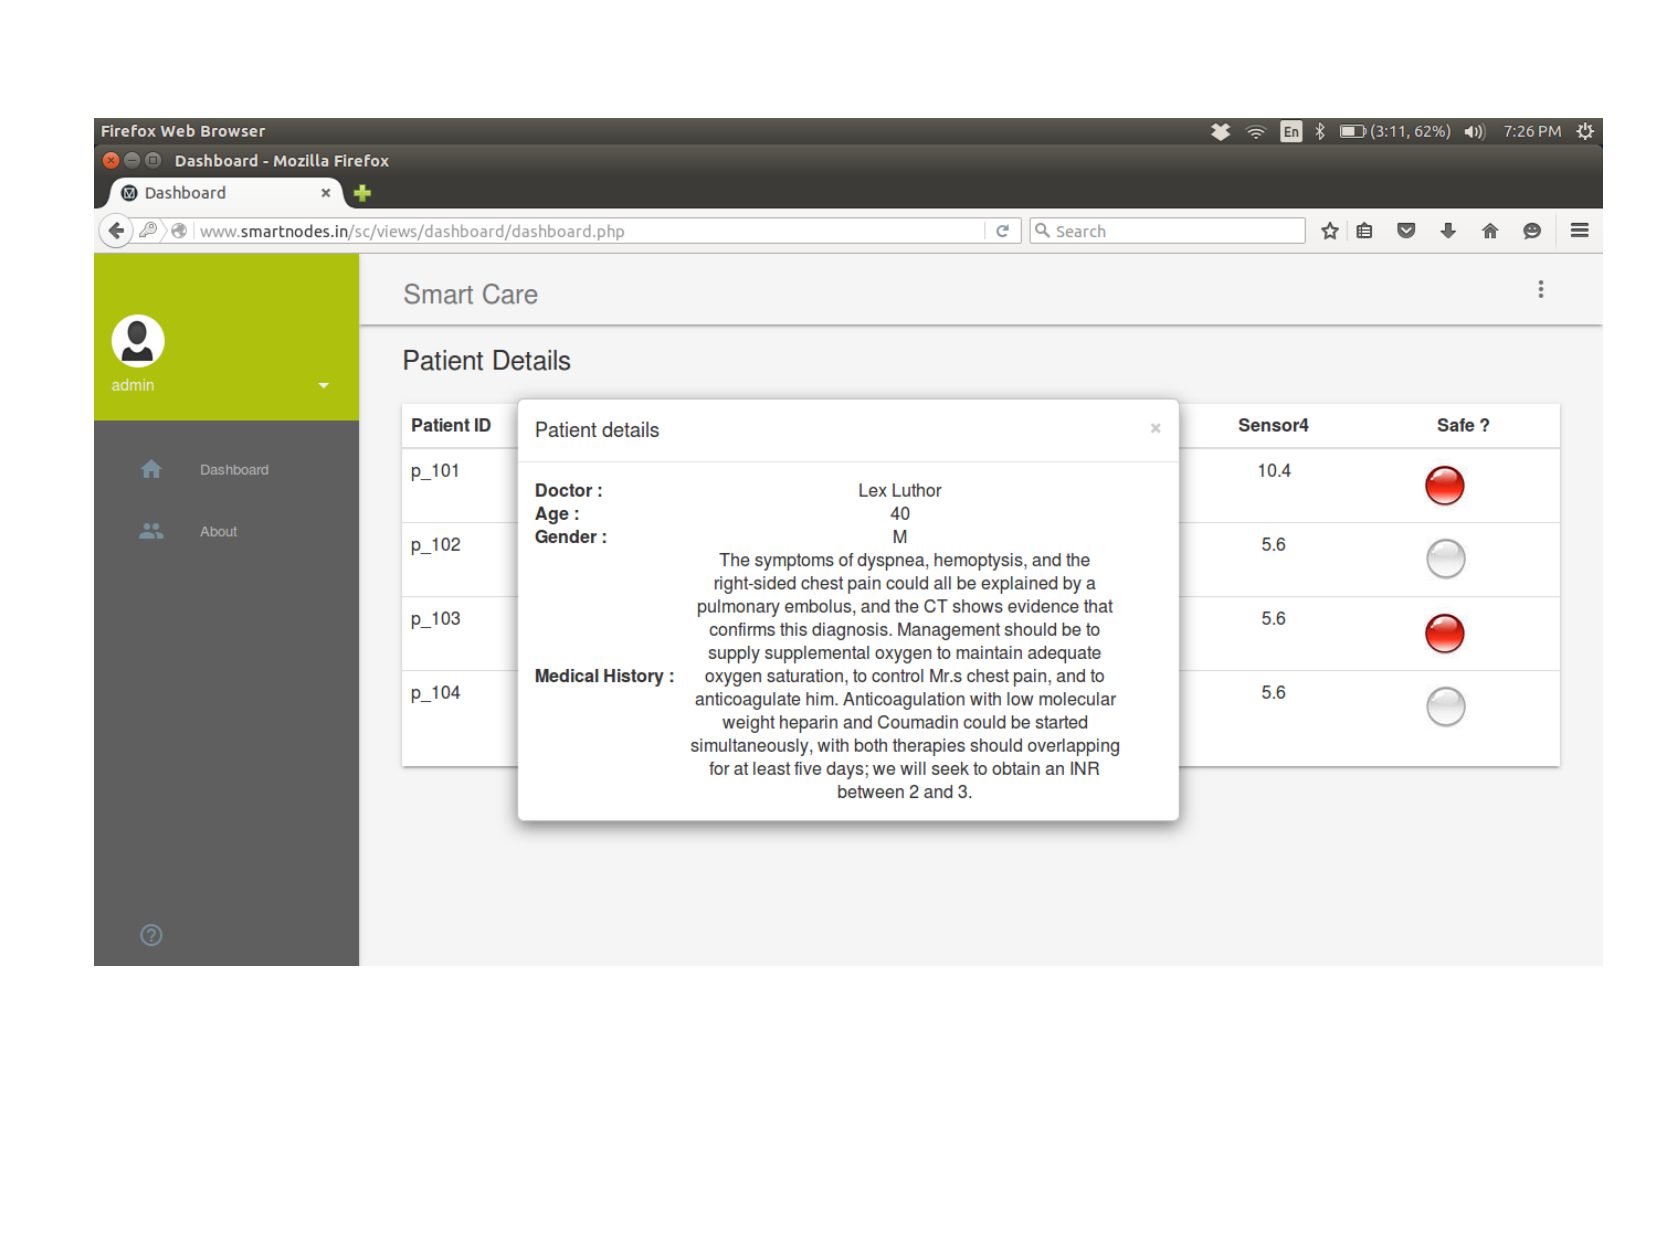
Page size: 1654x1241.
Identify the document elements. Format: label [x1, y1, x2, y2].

picture [94, 118, 1603, 966]
